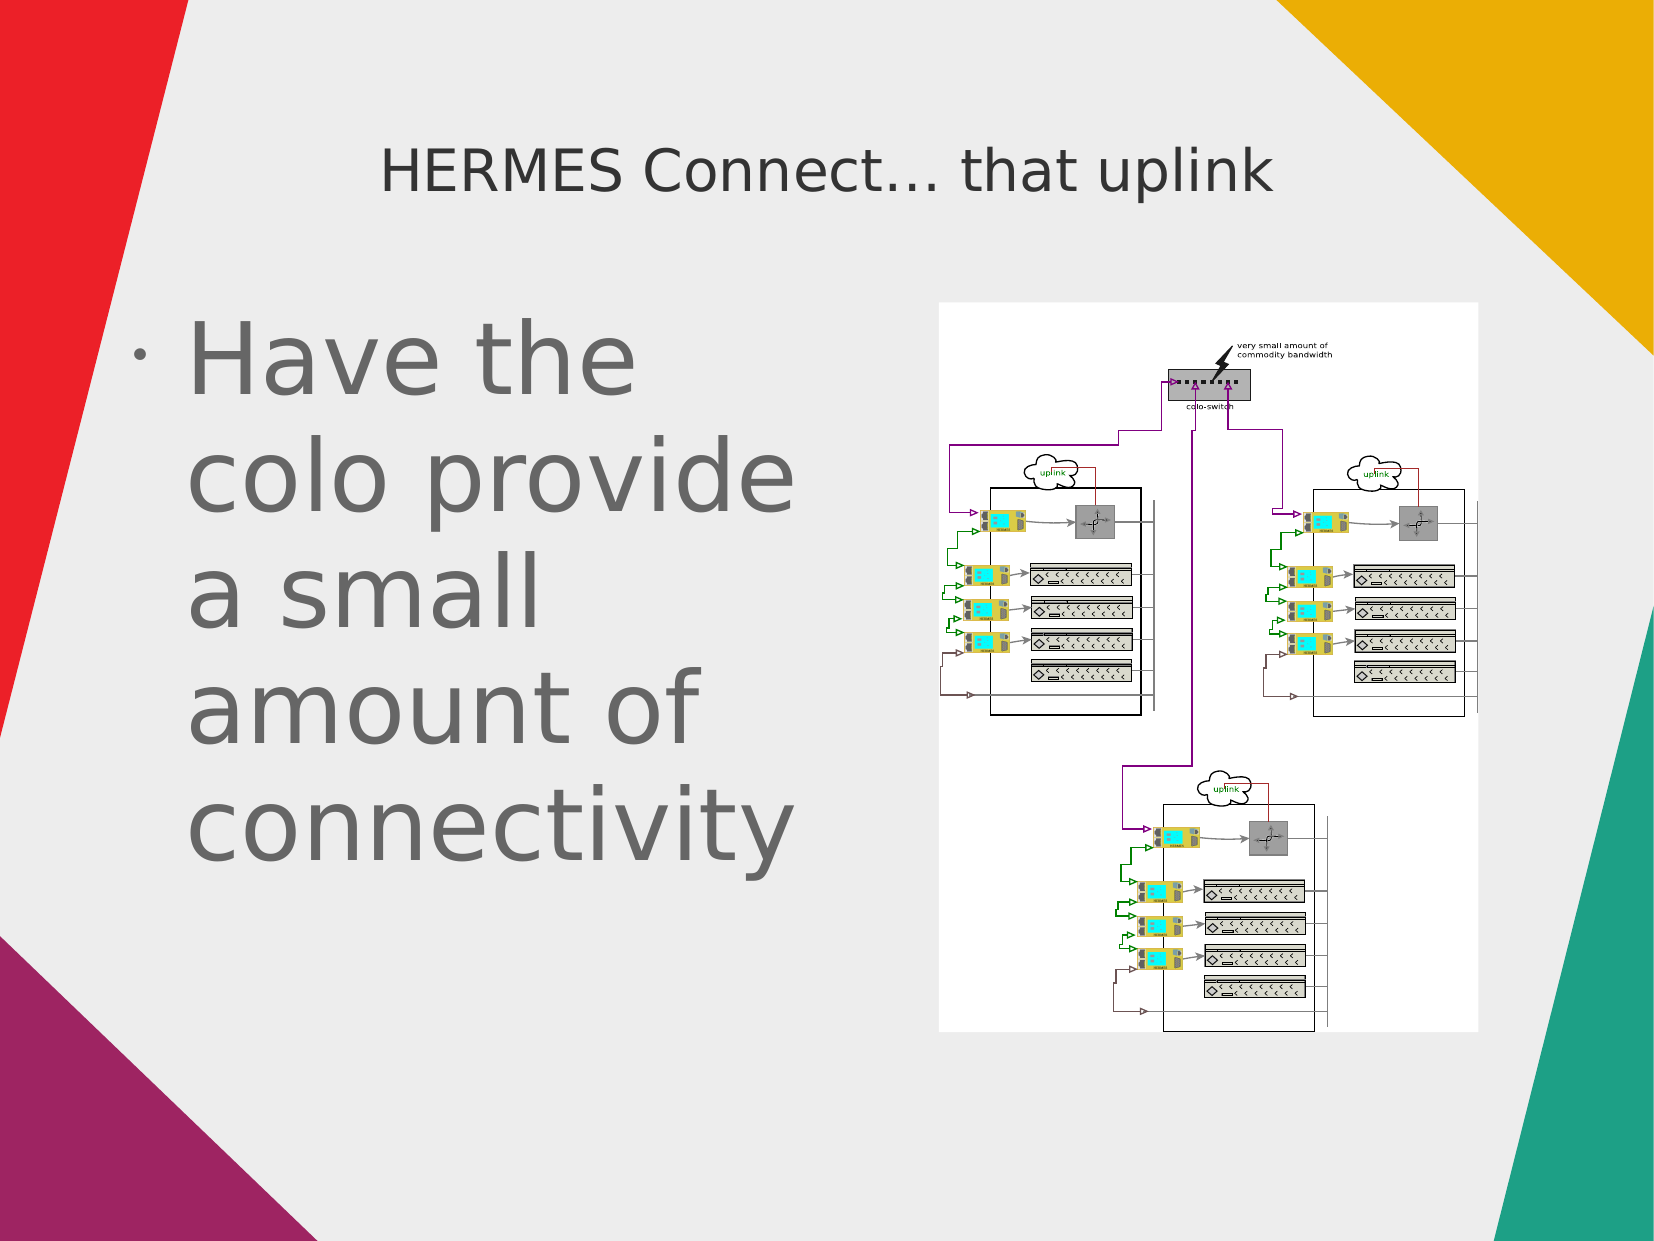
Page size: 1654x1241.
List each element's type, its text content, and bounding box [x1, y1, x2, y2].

list Have the colo provide a small amount of connectivity [114, 302, 810, 1033]
picture [938, 302, 1479, 1033]
title HERMES Connect… that uplink [114, 73, 1539, 271]
